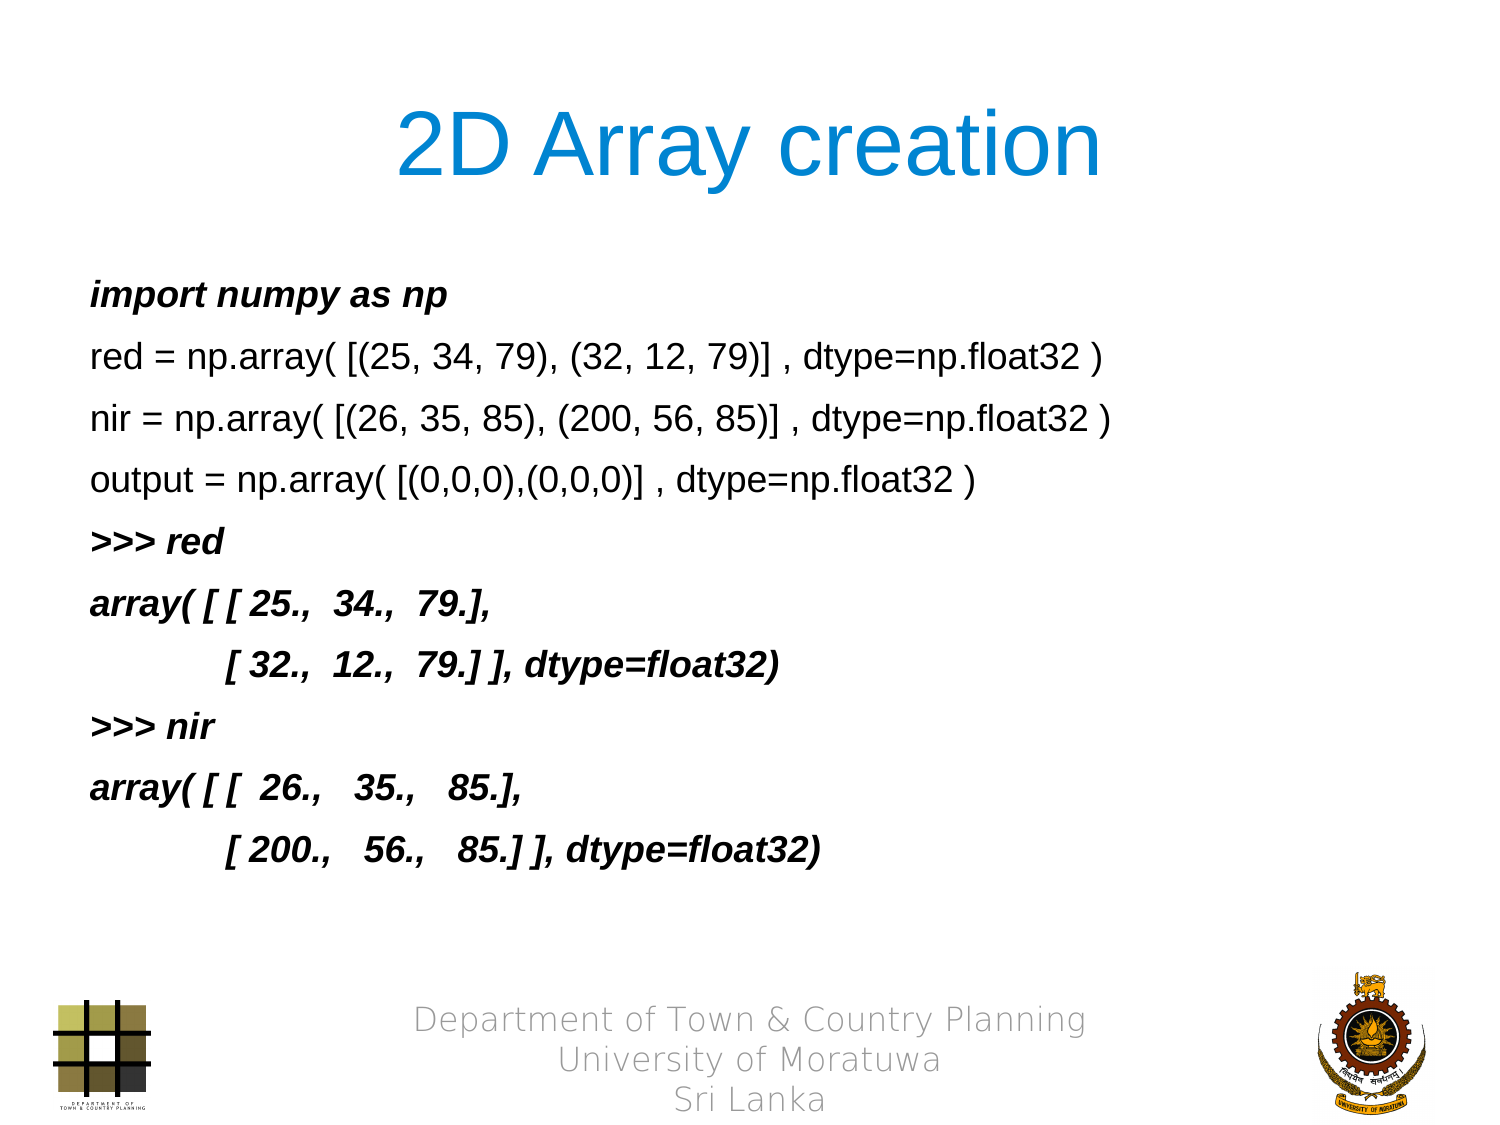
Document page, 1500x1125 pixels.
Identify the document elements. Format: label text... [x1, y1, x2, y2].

list import numpy as np red = np.array( [(25, 34, 79), (32, 12, 79)] , dtype=np.float32 ) nir = np.array( [(26, 35, 85), (200, 56, 85)] , dtype=np.float32 ) output = np.array( [(0,0,0),(0,0,0)] , dtype=np.float32 ) >>> red array( [ [ 25., 34., 79.], [ 32., 12., 79.] ], dtype=float32) >>> nir array( [ [ 26., 35., 85.], [ 200., 56., 85.] ], dtype=float32) [75, 262, 1426, 916]
title 2D Array creation [75, 45, 1426, 233]
picture [1312, 966, 1435, 1125]
picture [53, 1000, 151, 1110]
